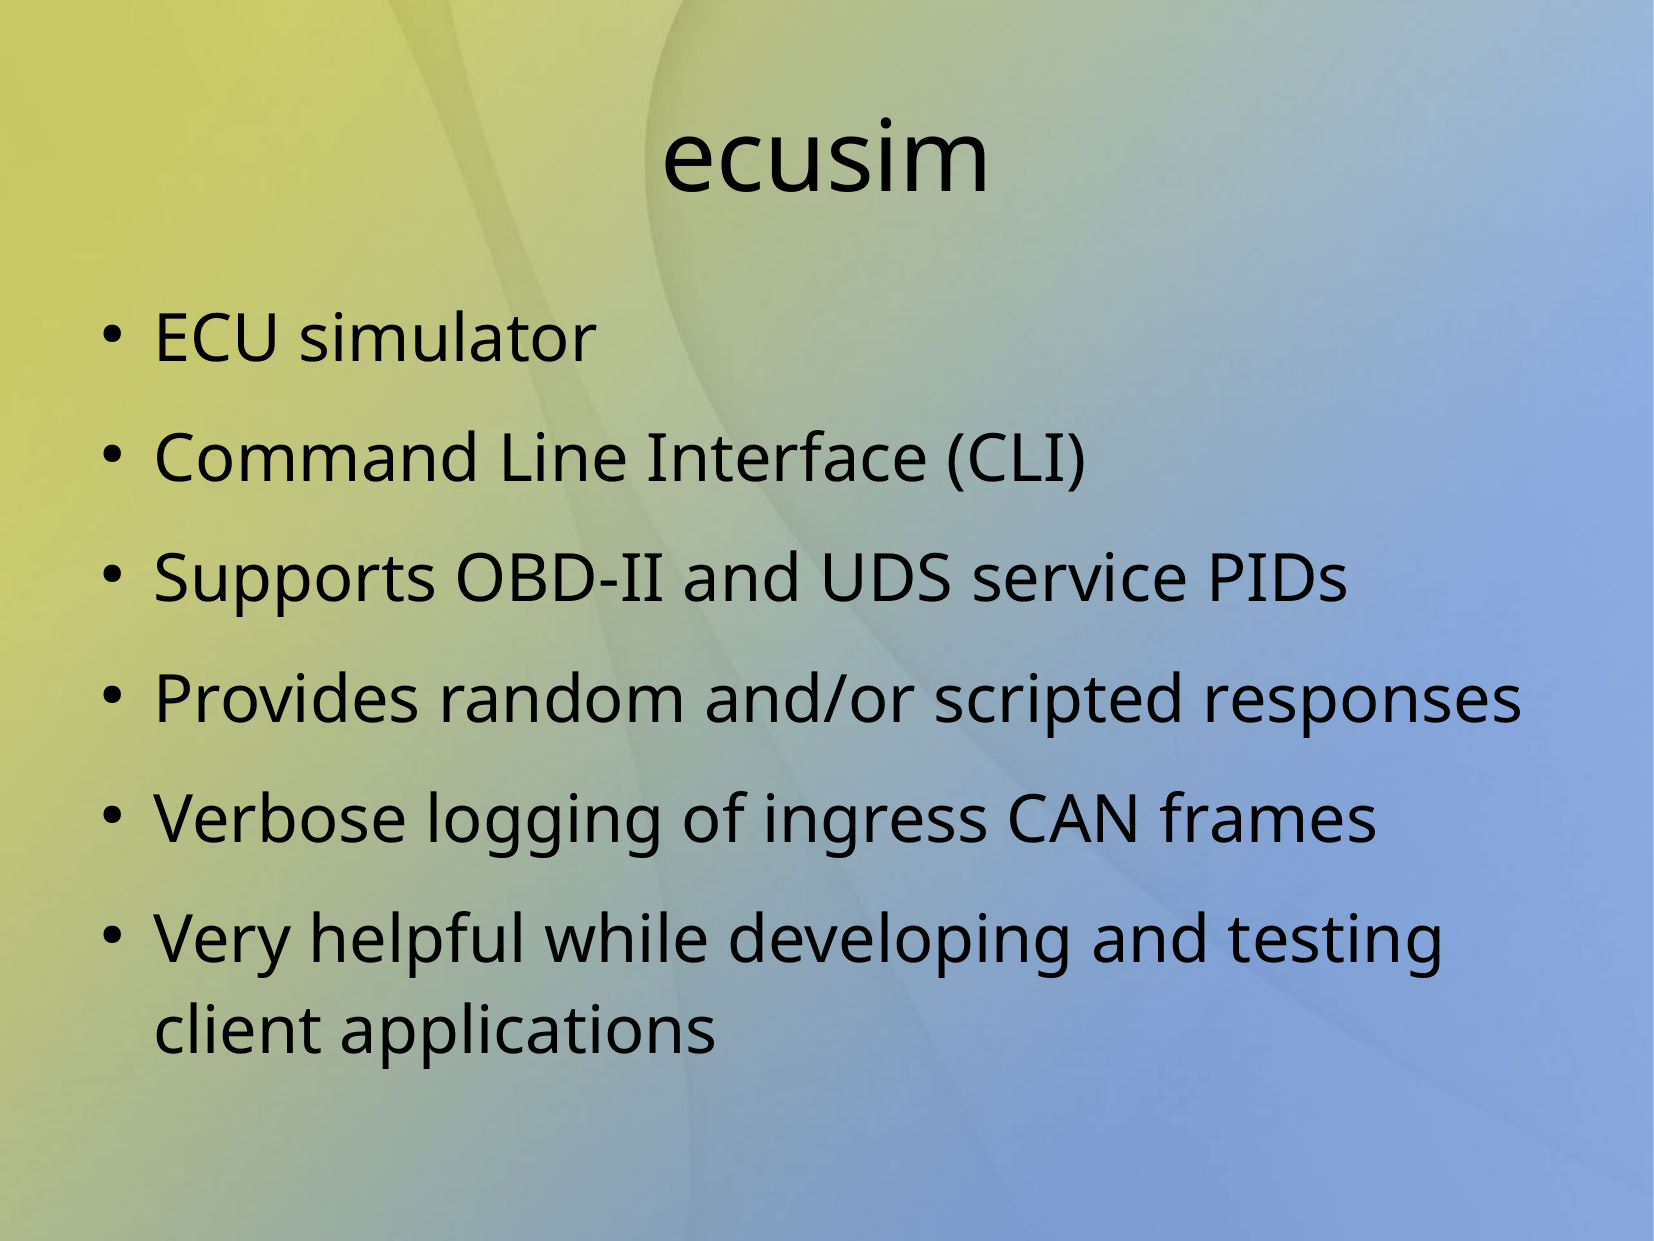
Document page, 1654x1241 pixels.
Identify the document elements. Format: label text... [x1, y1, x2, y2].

title ecusim [82, 49, 1571, 257]
picture [0, 0, 1654, 1241]
list ECU simulator Command Line Interface (CLI) Supports OBD-II and UDS service PIDs Provides random and/or scripted responses Verbose logging of ingress CAN frames Very helpful while developing and testing client applications [82, 290, 1571, 1109]
